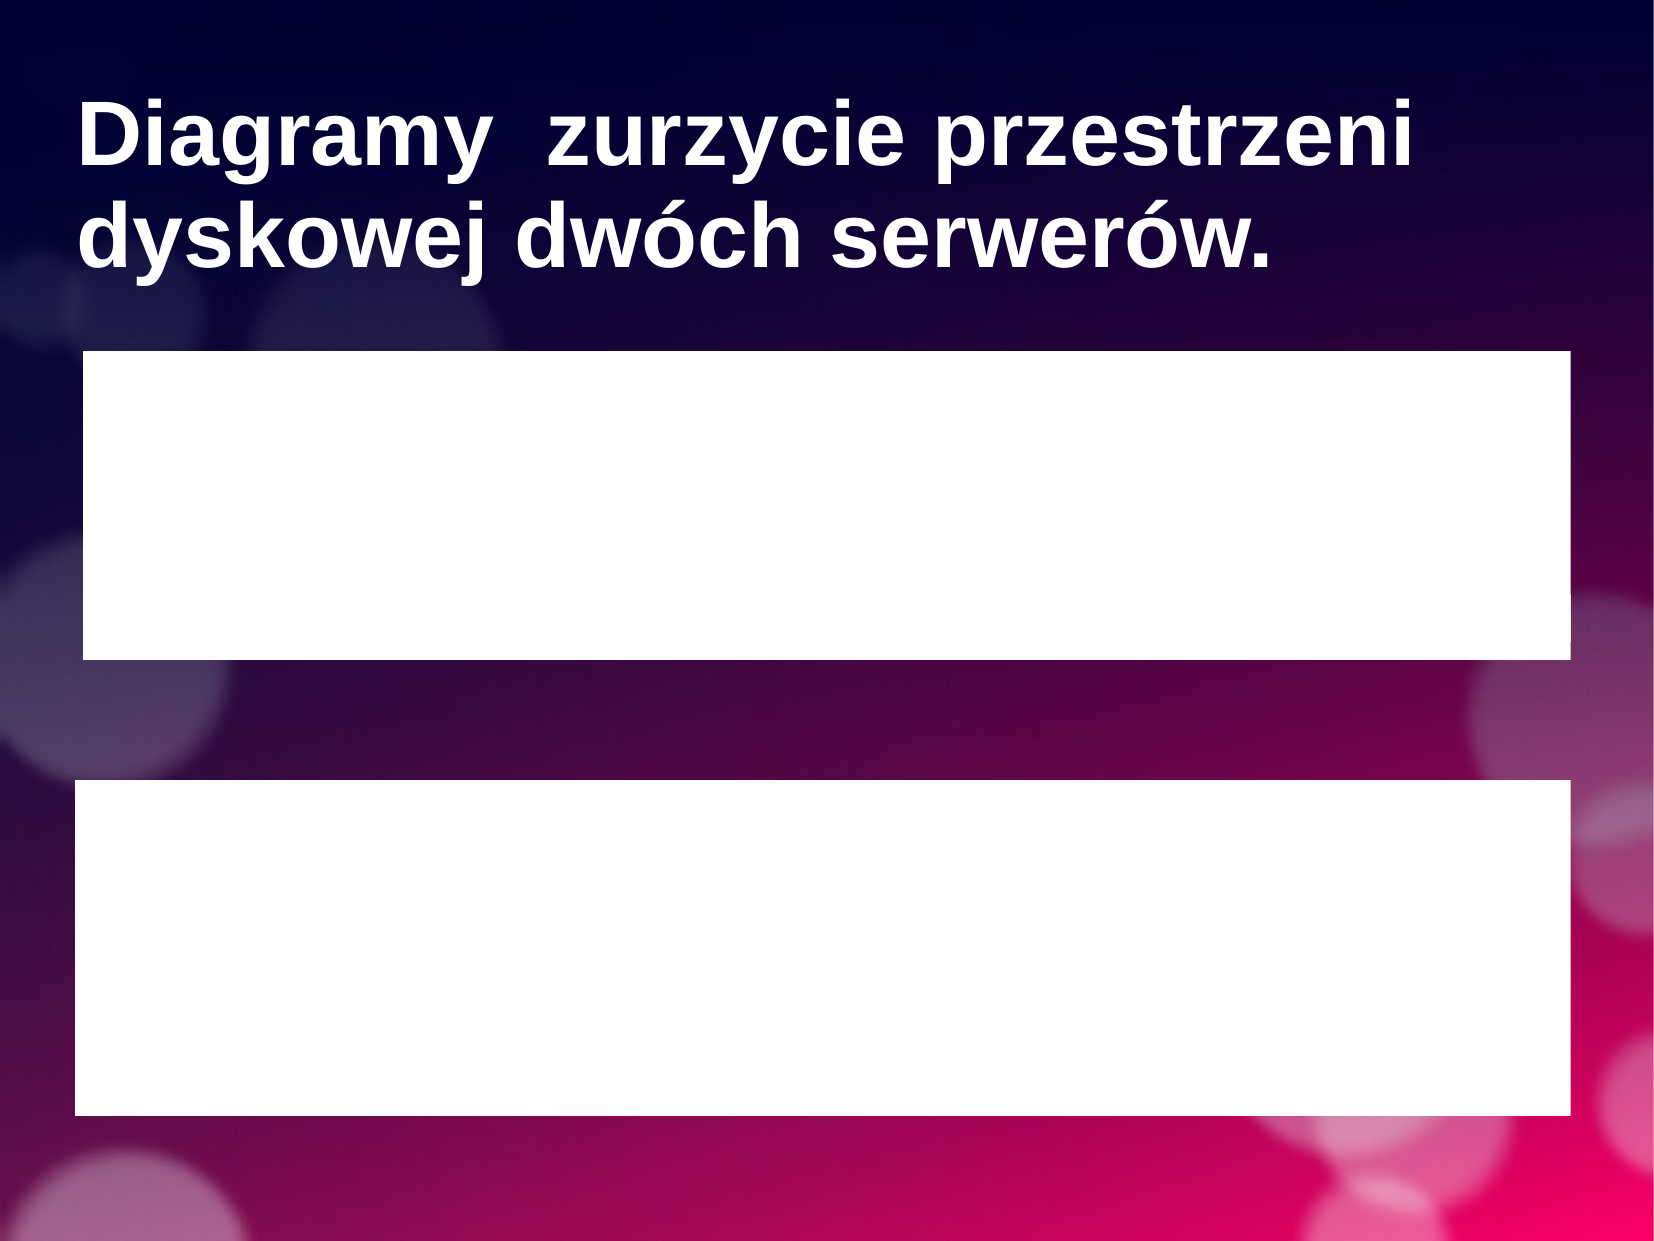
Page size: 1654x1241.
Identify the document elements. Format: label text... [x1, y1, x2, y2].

picture [0, 0, 1654, 1241]
text_box Diagramy zurzycie przestrzeni dyskowej dwóch serwerów. [61, 75, 1591, 398]
